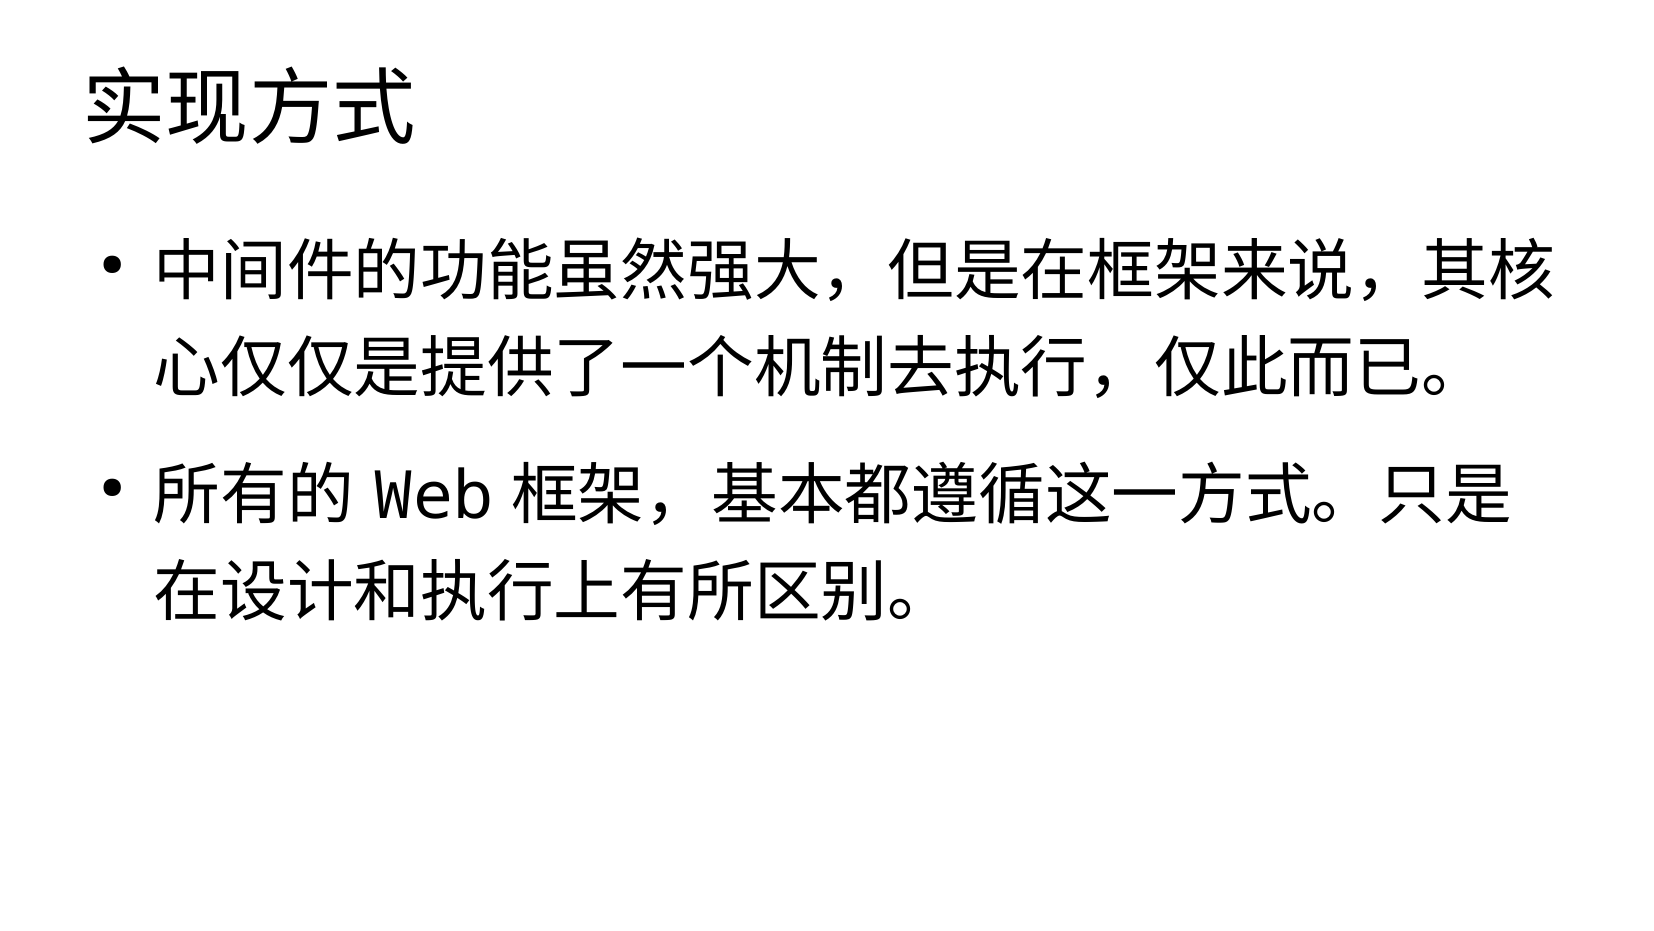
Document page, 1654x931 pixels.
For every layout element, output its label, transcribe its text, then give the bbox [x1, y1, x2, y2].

list 中间件的功能虽然强大，但是在框架来说，其核心仅仅是提供了一个机制去执行，仅此而已。 所有的Web框架，基本都遵循这一方式。只是在设计和执行上有所区别。 [82, 217, 1571, 875]
title 实现方式 [82, 37, 1571, 166]
